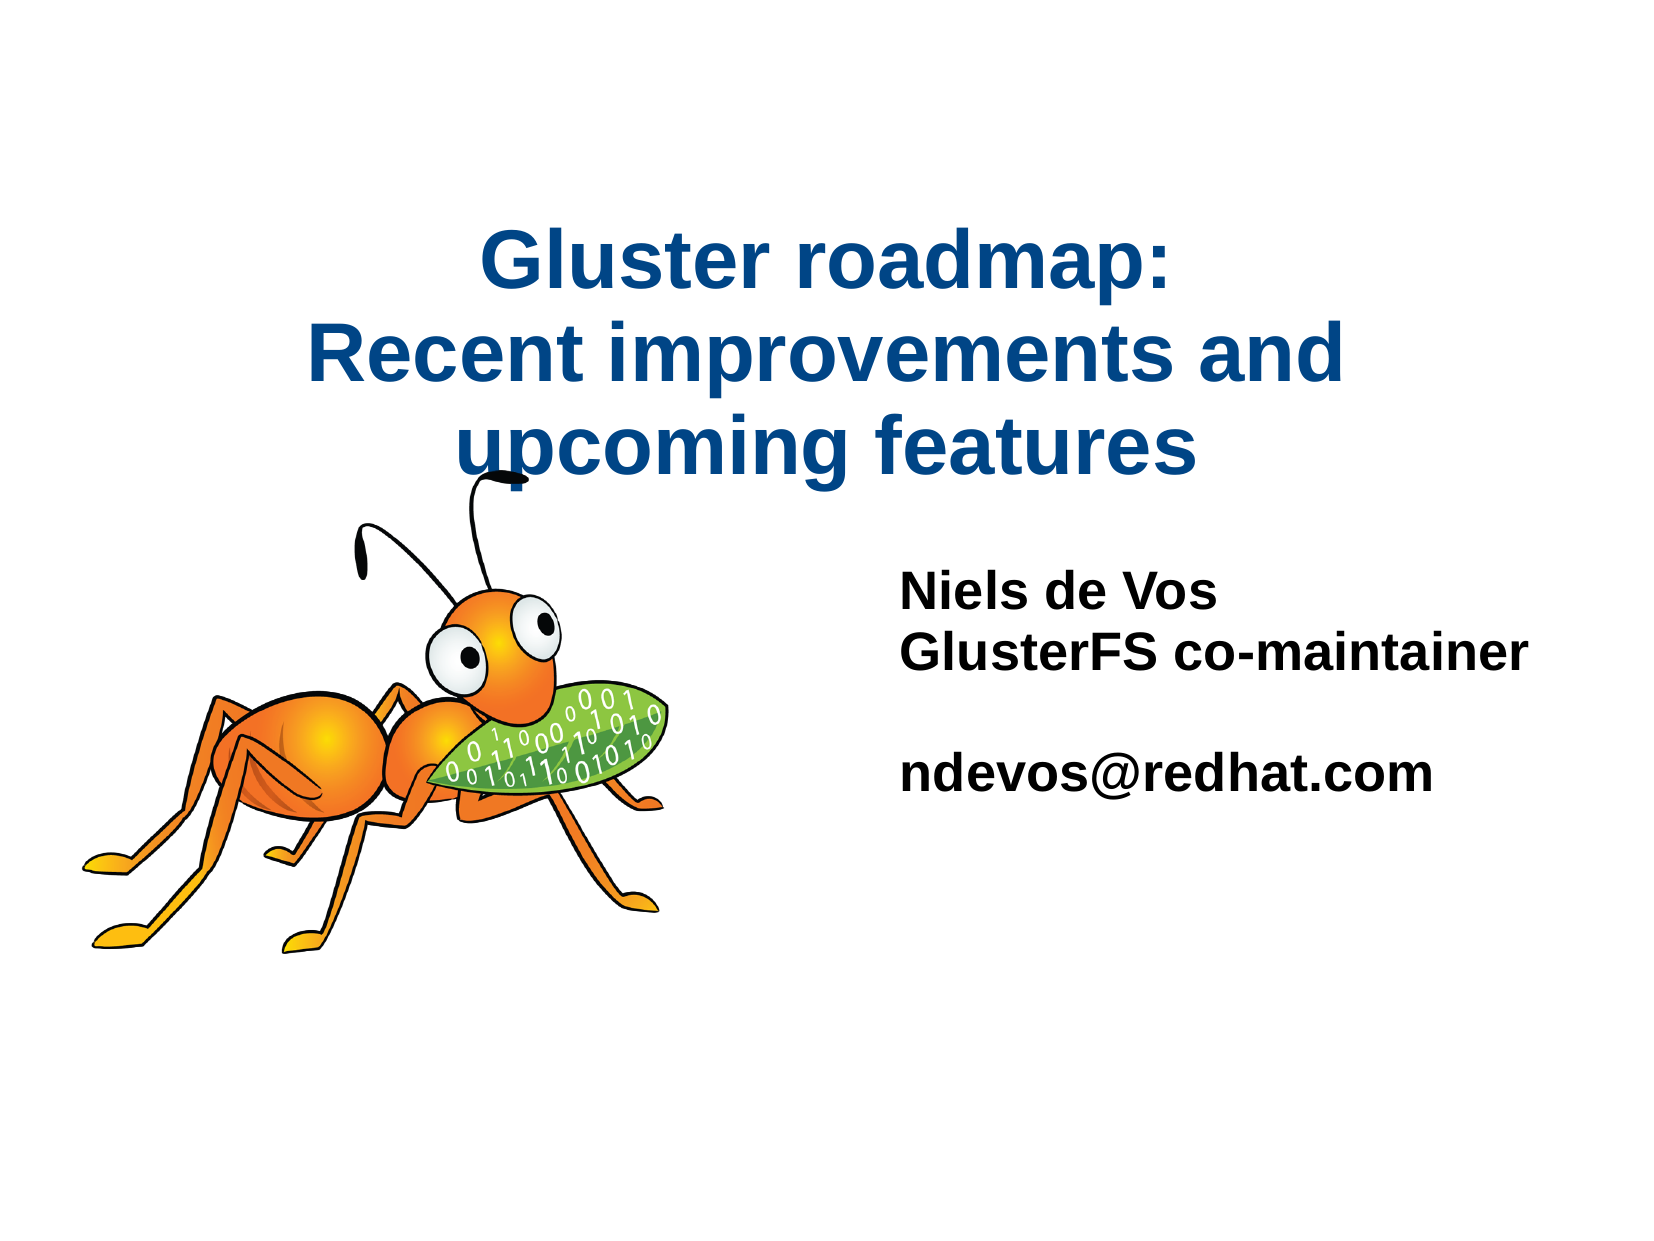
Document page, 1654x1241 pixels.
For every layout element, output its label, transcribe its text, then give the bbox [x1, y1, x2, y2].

subtitle Gluster roadmap: Recent improvements and upcoming features [82, 213, 1571, 493]
picture [74, 464, 676, 961]
text_box Niels de Vos GlusterFS co-maintainer ndevos@redhat.com [885, 553, 1591, 932]
